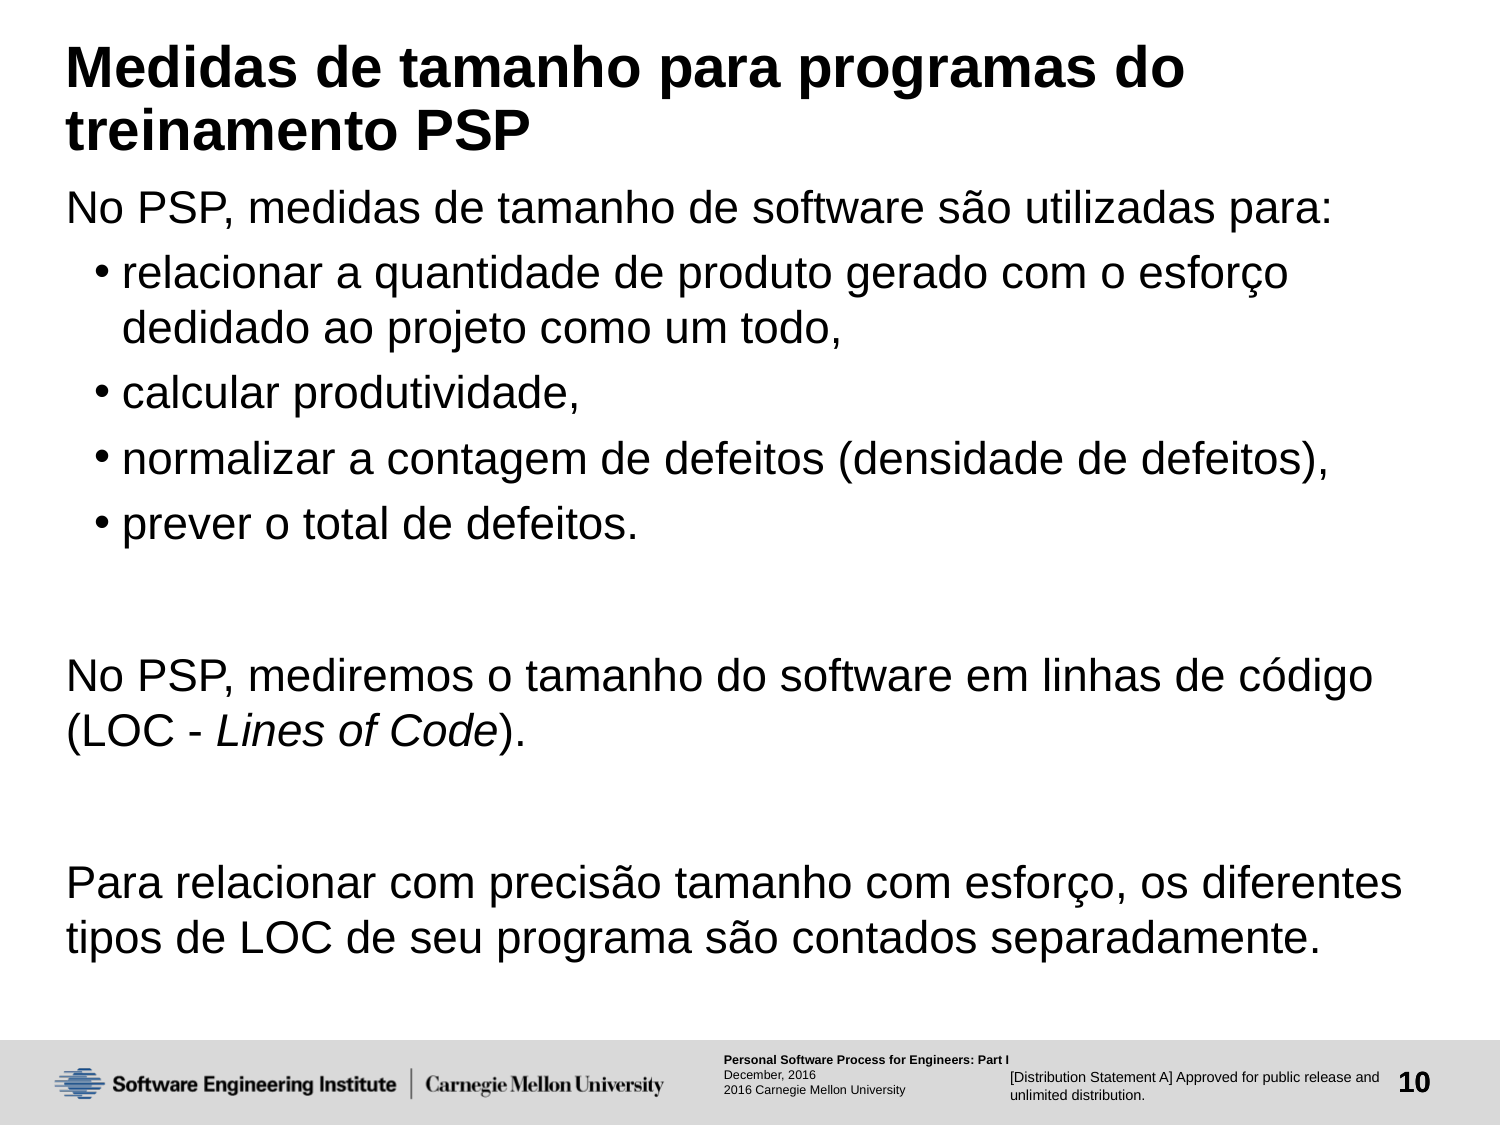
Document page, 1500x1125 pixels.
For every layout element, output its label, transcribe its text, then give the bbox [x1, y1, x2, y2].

title Medidas de tamanho para programas do treinamento PSP [65, 37, 1313, 148]
picture [46, 1061, 673, 1104]
list No PSP, medidas de tamanho de software são utilizadas para: relacionar a quantidade de produto gerado com o esforço dedidado ao projeto como um todo, calcular produtividade, normalizar a contagem de defeitos (densidade de defeitos), prever o total de defeitos. No PSP, mediremos o tamanho do software em linhas de código (LOC - Lines of Code). Para relacionar com precisão tamanho com esforço, os diferentes tipos de LOC de seu programa são contados separadamente. [65, 177, 1431, 1000]
